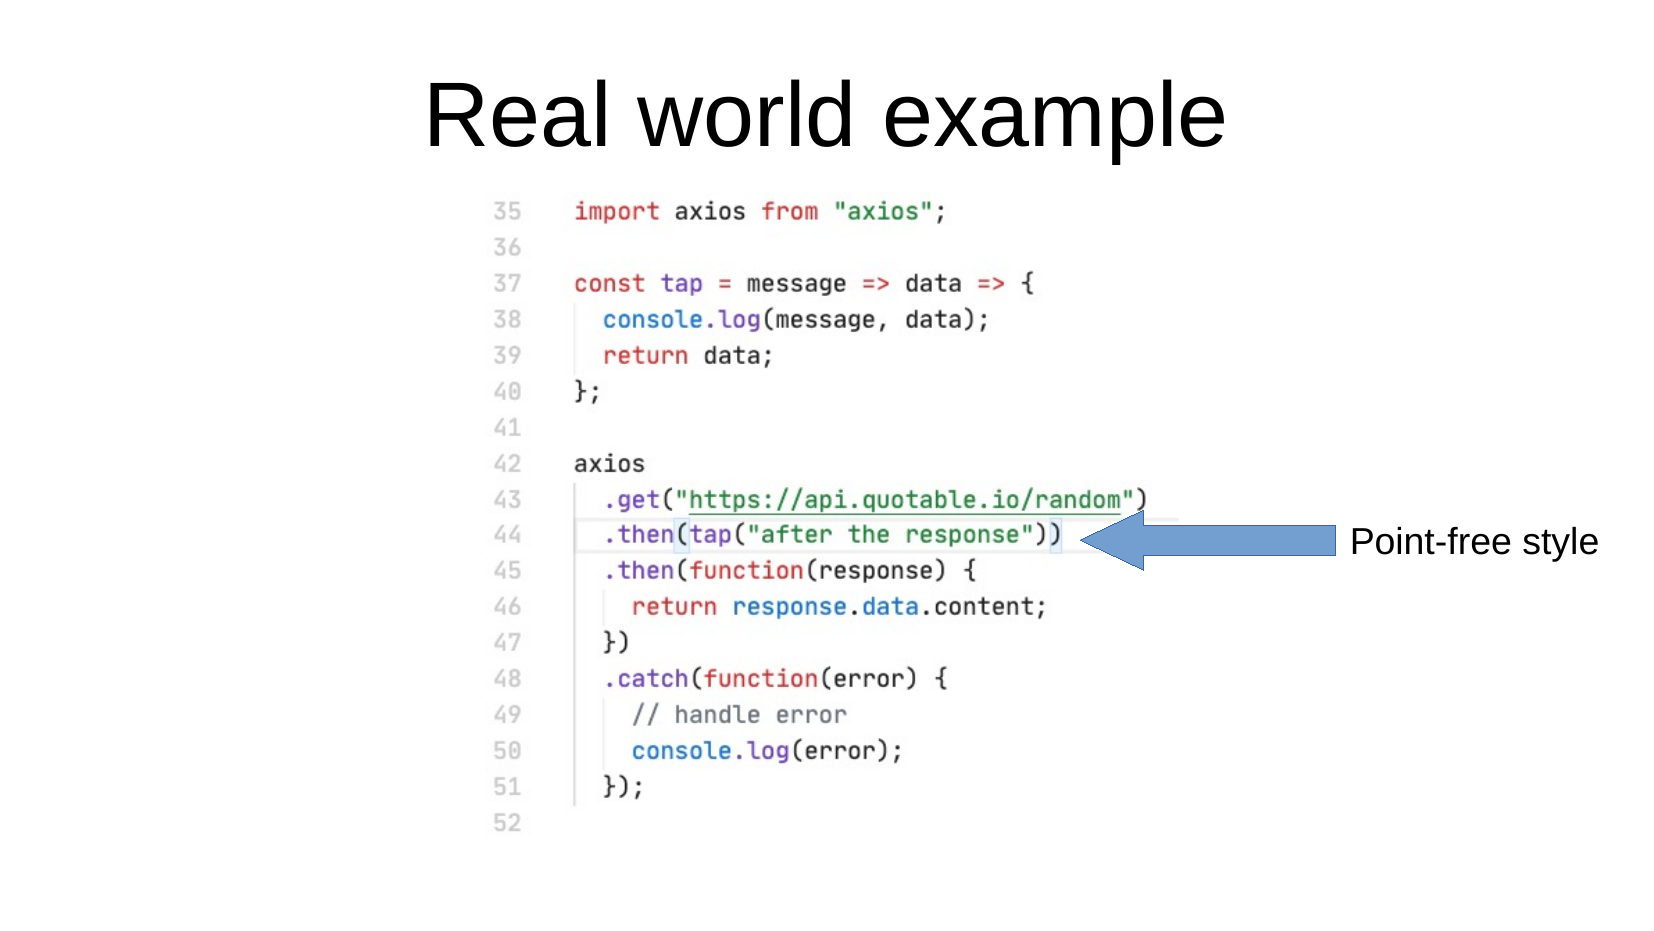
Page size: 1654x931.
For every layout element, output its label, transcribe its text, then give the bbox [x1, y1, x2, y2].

title Real world example [82, 37, 1571, 193]
picture [475, 192, 1179, 841]
text_box [1080, 510, 1335, 571]
text_box Point-free style [1335, 513, 1621, 571]
